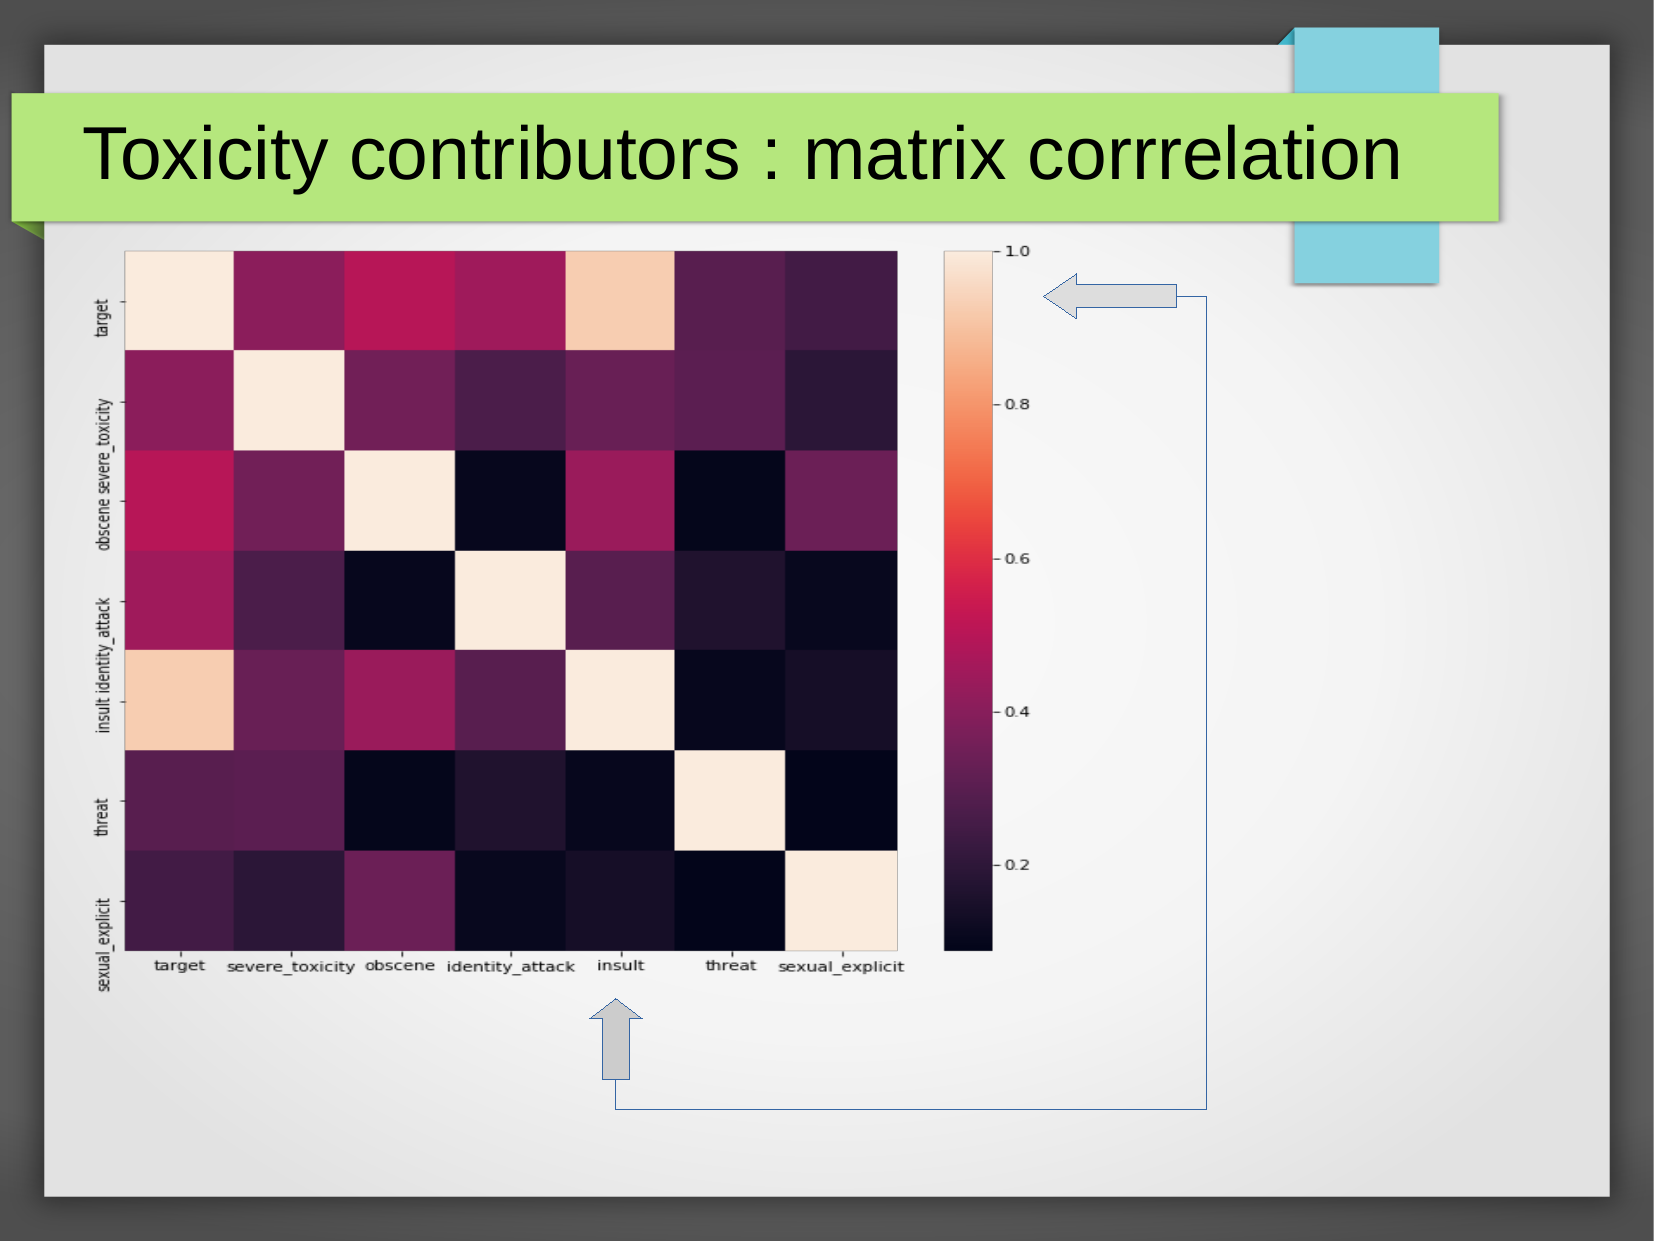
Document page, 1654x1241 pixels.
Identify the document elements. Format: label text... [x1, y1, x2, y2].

title Toxicity contributors : matrix corrrelation [82, 69, 1488, 238]
text_box [589, 1000, 643, 1080]
text_box [1043, 273, 1177, 319]
picture [0, 0, 1654, 1241]
